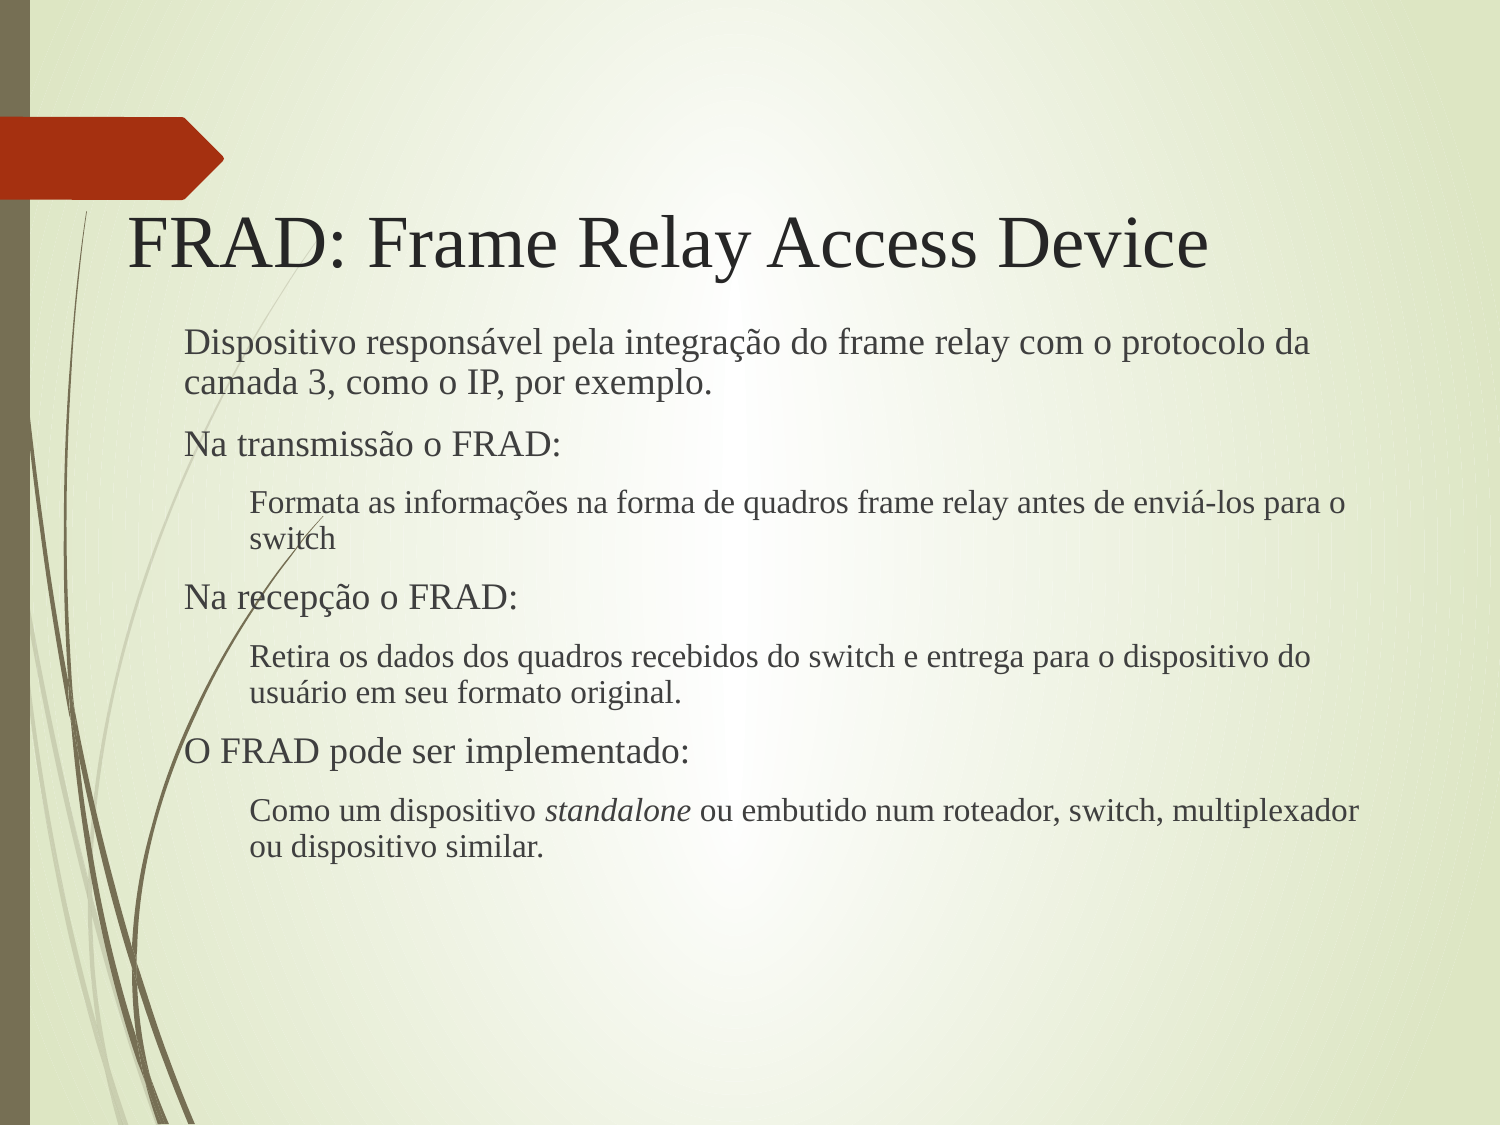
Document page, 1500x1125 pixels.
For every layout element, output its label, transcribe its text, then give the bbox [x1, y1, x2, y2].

list Dispositivo responsável pela integração do frame relay com o protocolo da camada 3, como o IP, por exemplo. Na transmissão o FRAD: Formata as informações na forma de quadros frame relay antes de enviá-los para o switch Na recepção o FRAD: Retira os dados dos quadros recebidos do switch e entrega para o dispositivo do usuário em seu formato original. O FRAD pode ser implementado: Como um dispositivo standalone ou embutido num roteador, switch, multiplexador ou dispositivo similar. [112, 314, 1387, 1000]
title FRAD: Frame Relay Access Device [112, 184, 1387, 303]
